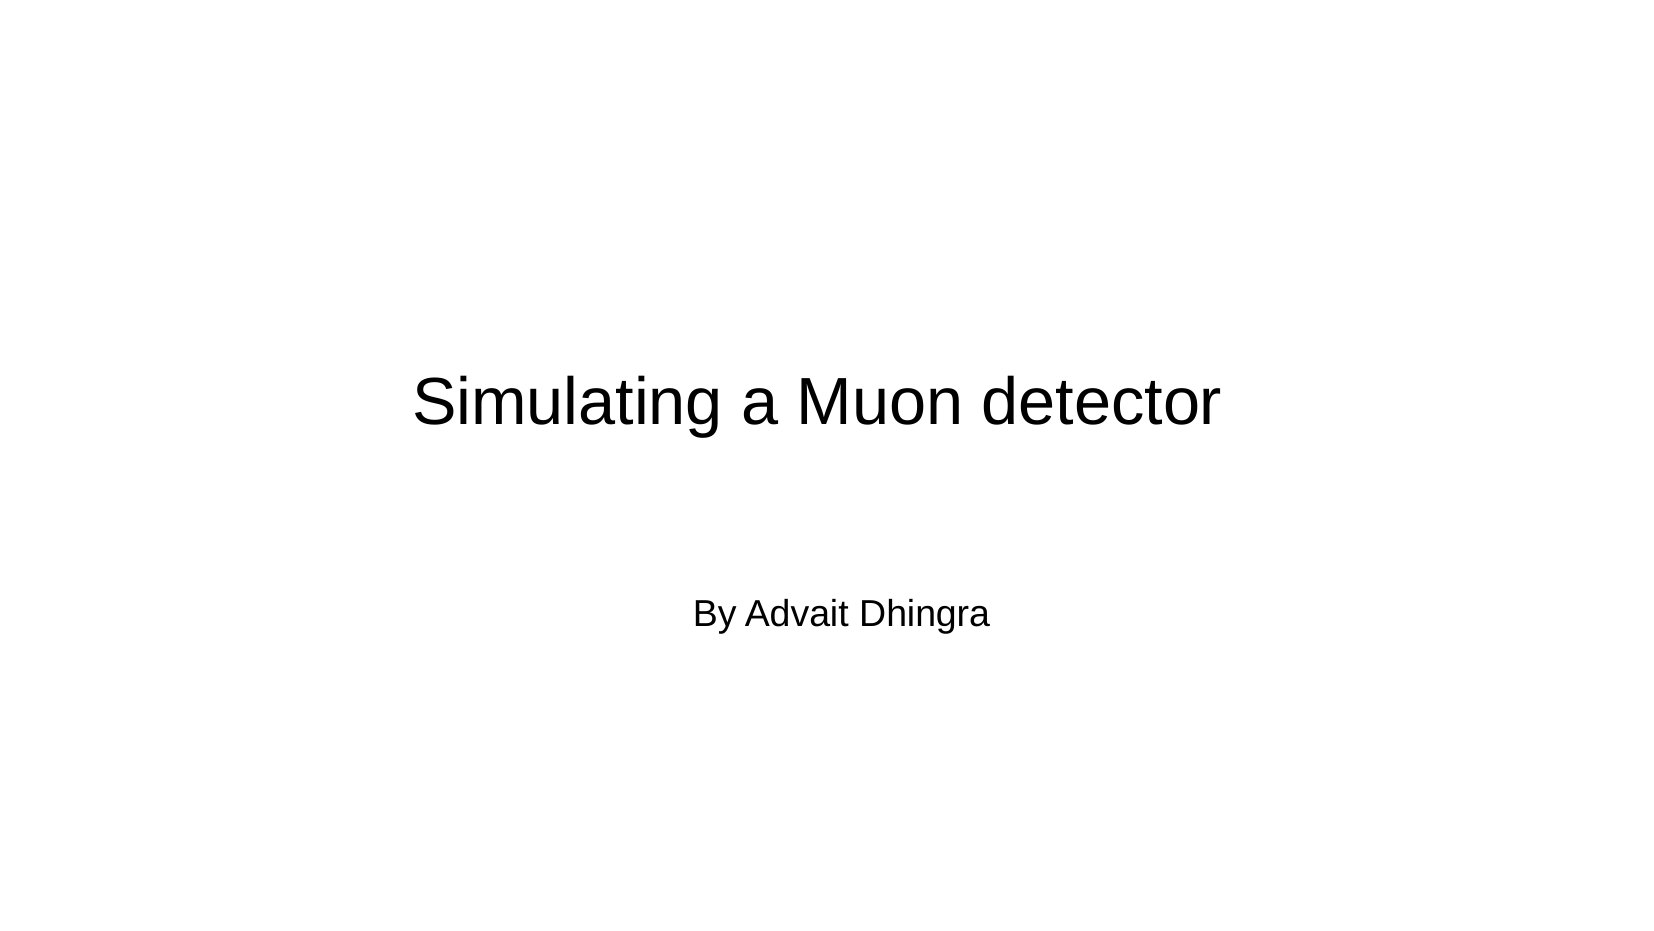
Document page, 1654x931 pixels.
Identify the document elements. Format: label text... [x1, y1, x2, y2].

text_box By Advait Dhingra [678, 585, 1006, 642]
subtitle Simulating a Muon detector [82, 45, 1571, 758]
